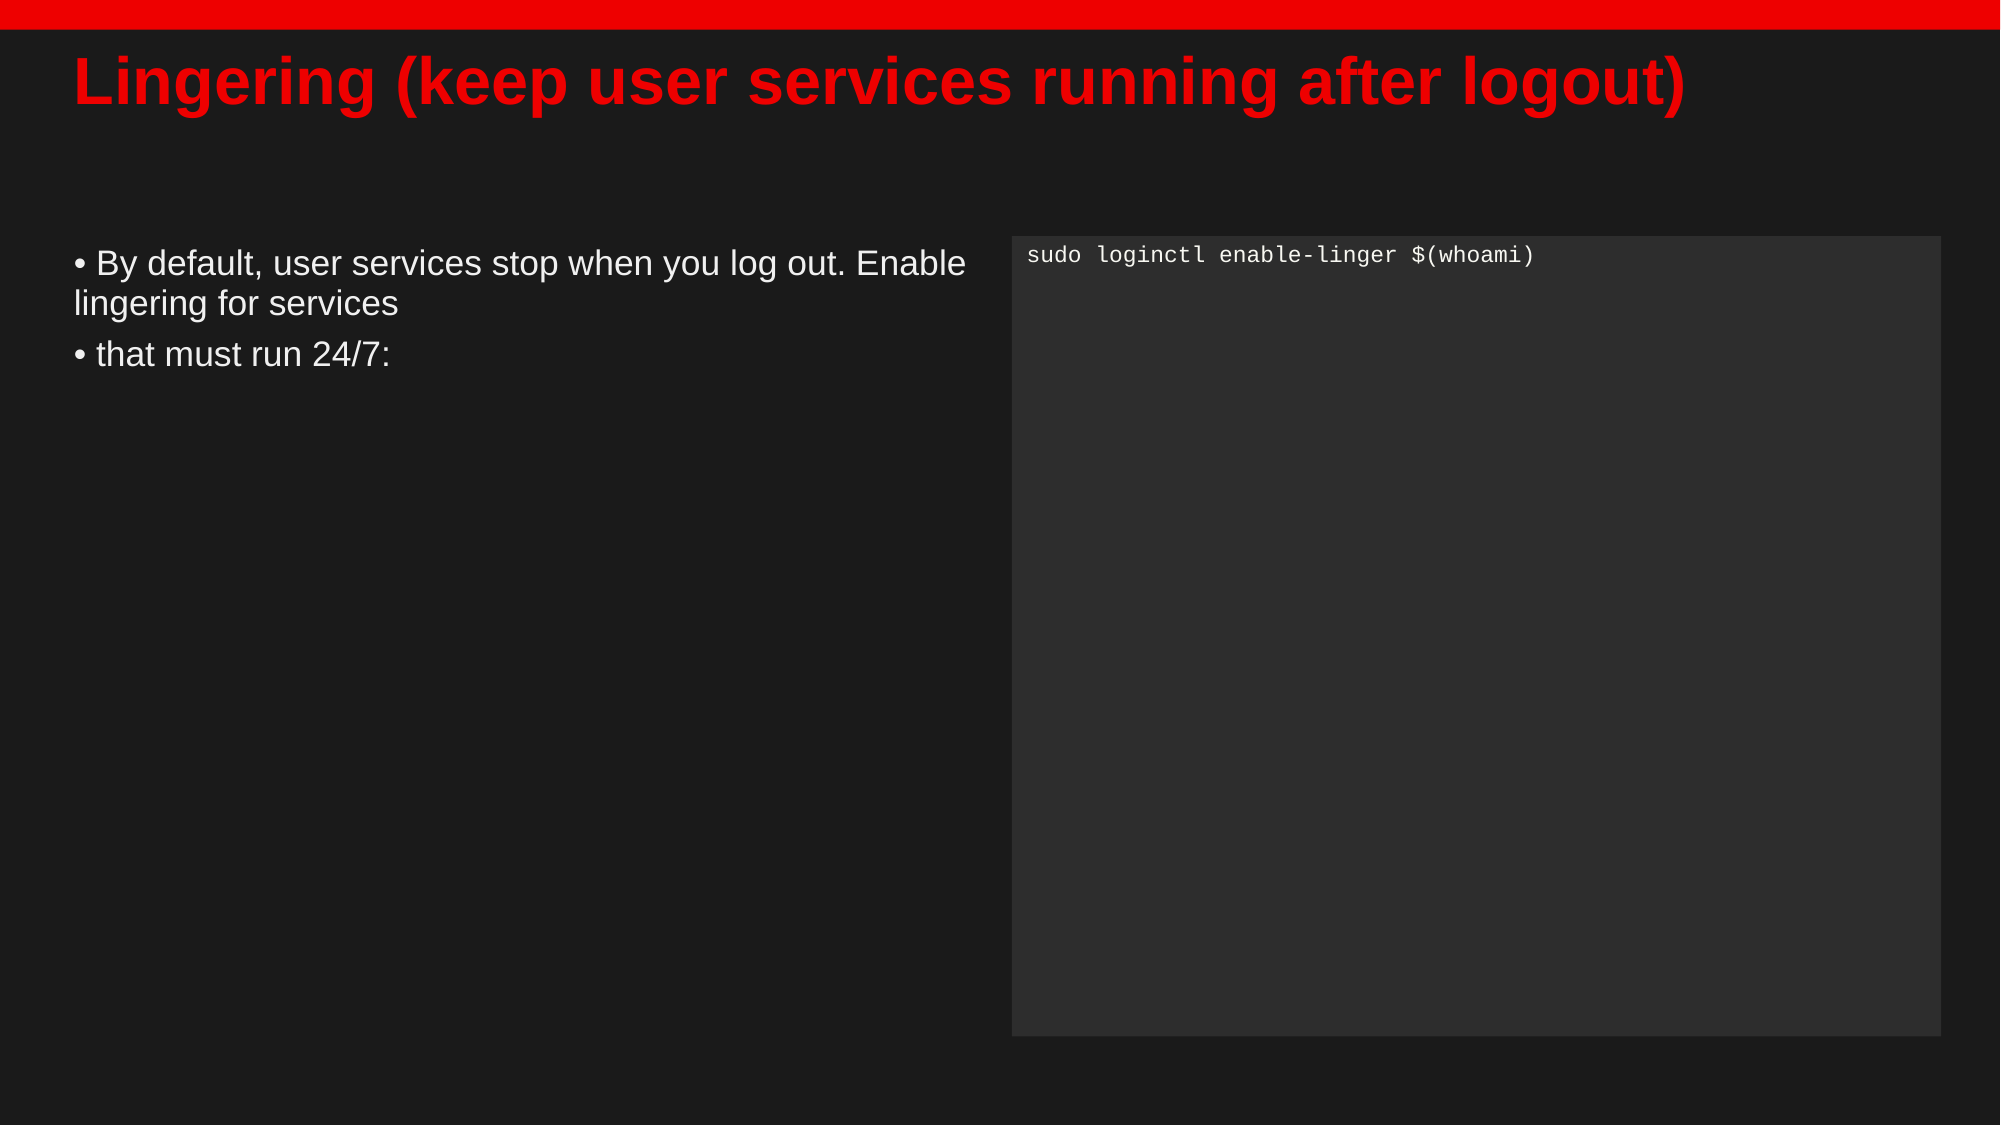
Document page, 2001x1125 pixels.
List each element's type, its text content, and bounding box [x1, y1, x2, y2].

text_box [0, 0, 2001, 30]
text_box Lingering (keep user services running after logout) [59, 36, 1942, 208]
text_box sudo loginctl enable-linger $(whoami) [1011, 236, 1942, 1037]
text_box • By default, user services stop when you log out. Enable lingering for services • that must run 24/7: [59, 236, 989, 1037]
